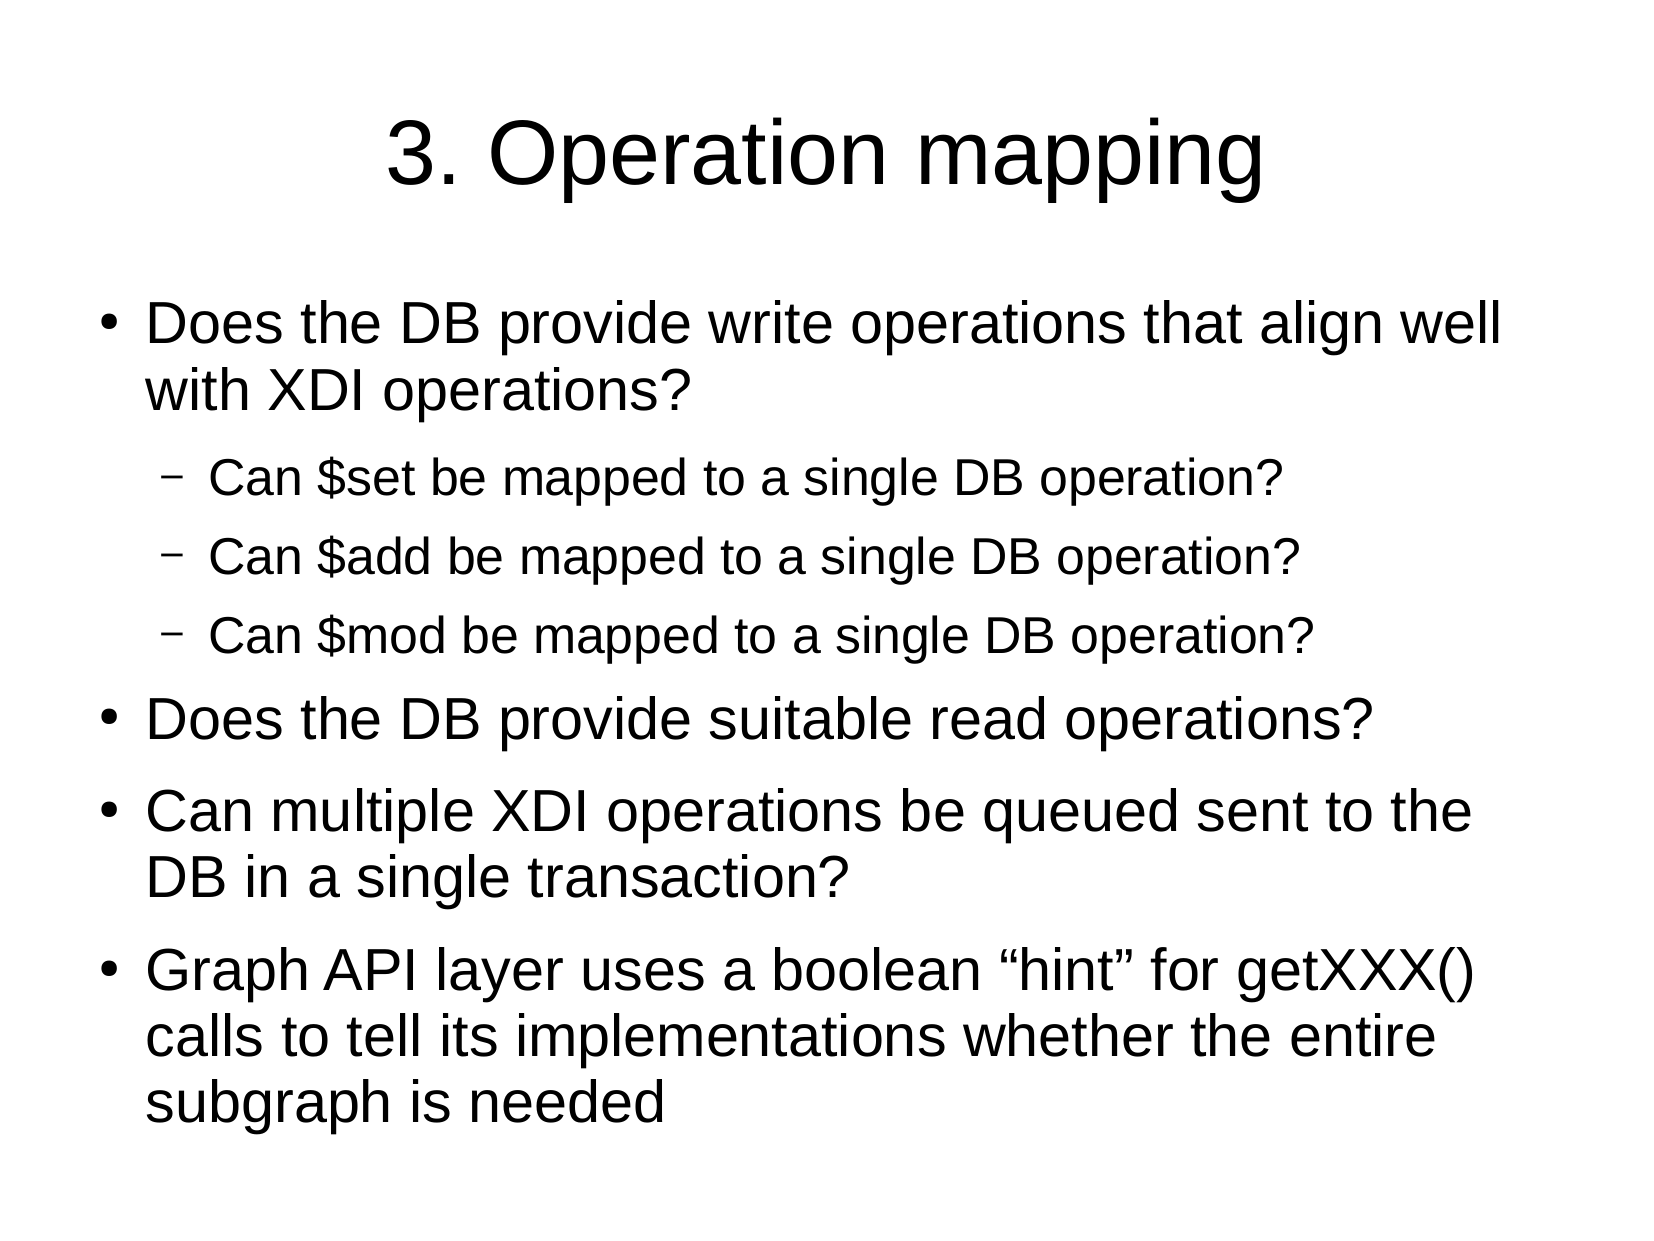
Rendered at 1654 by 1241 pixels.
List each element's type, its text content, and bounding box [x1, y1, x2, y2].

title 3. Operation mapping [82, 49, 1571, 257]
list Does the DB provide write operations that align well with XDI operations? Can $set be mapped to a single DB operation? Can $add be mapped to a single DB operation? Can $mod be mapped to a single DB operation? Does the DB provide suitable read operations? Can multiple XDI operations be queued sent to the DB in a single transaction? Graph API layer uses a boolean “hint” for getXXX() calls to tell its implementations whether the entire subgraph is needed [82, 290, 1571, 1141]
